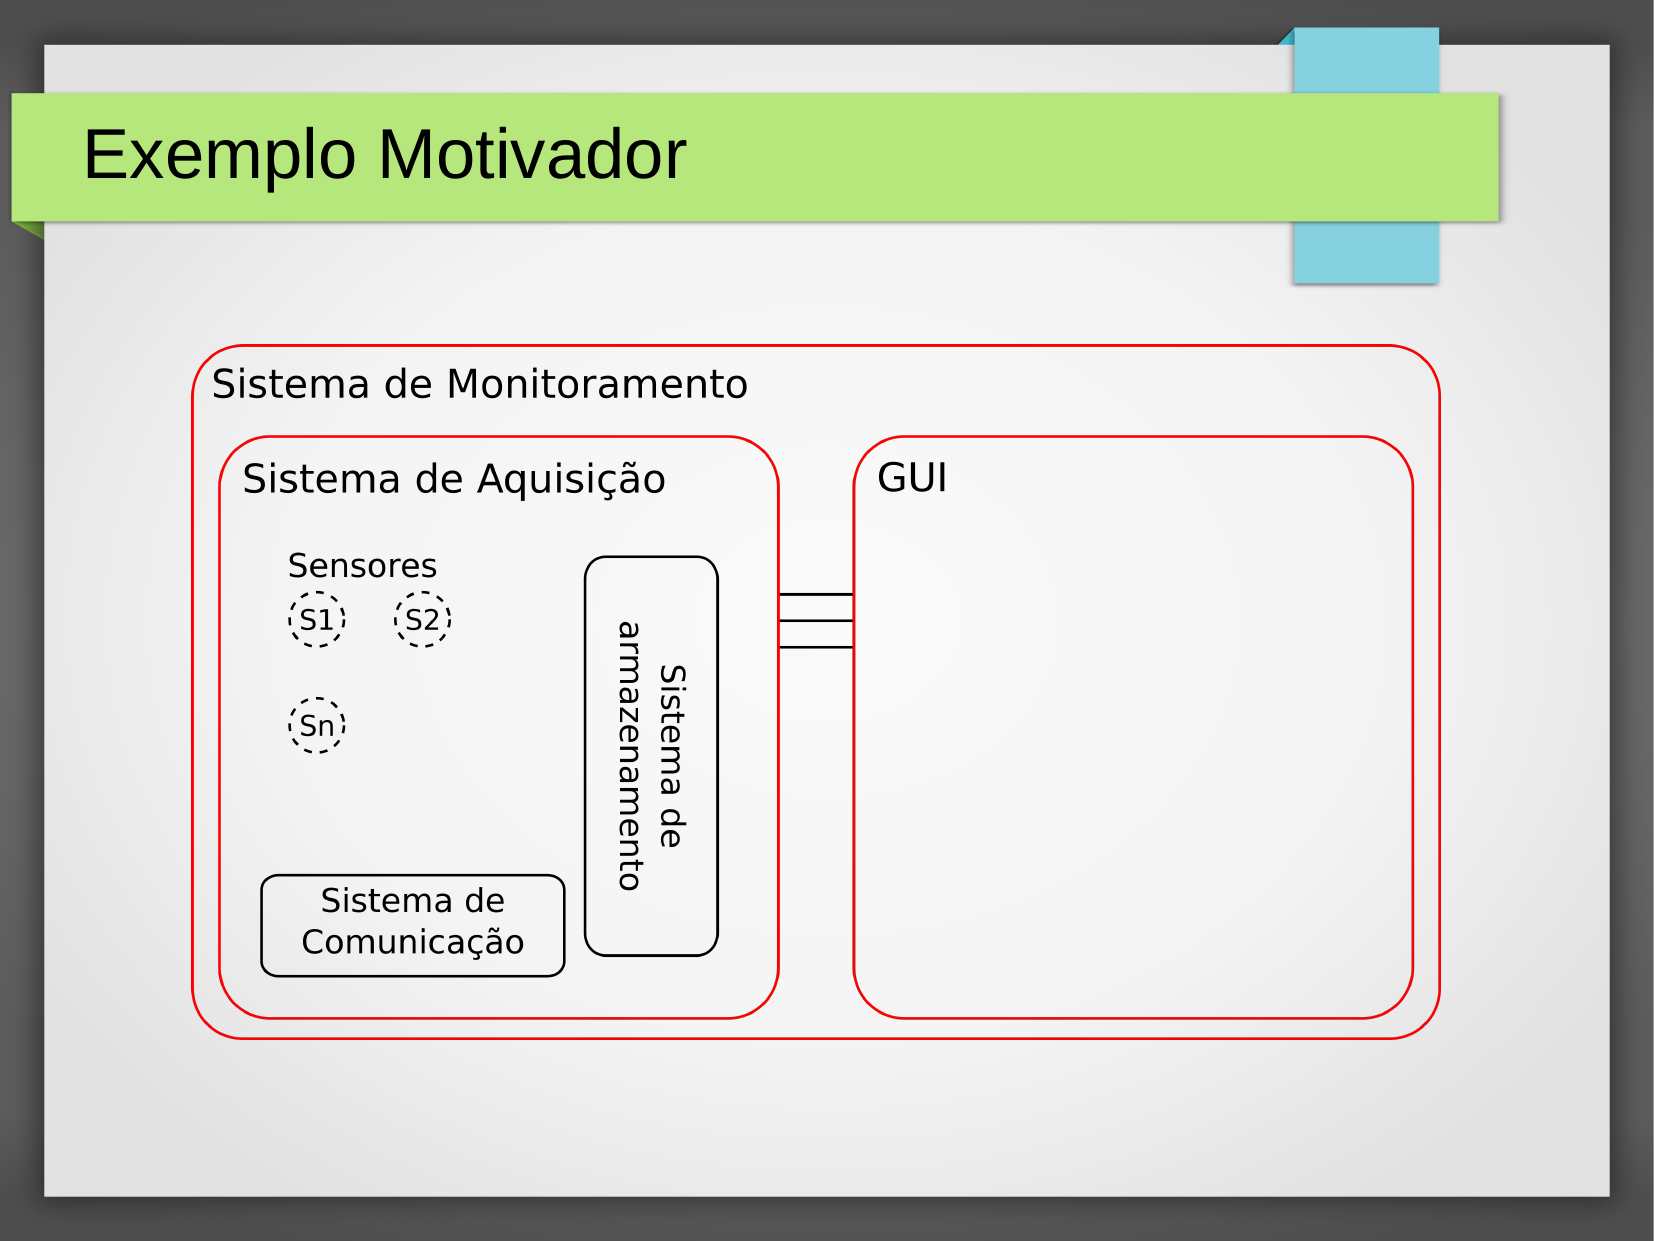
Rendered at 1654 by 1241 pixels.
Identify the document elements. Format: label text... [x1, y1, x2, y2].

picture [0, 0, 1654, 1241]
title Exemplo Motivador [82, 94, 1264, 213]
